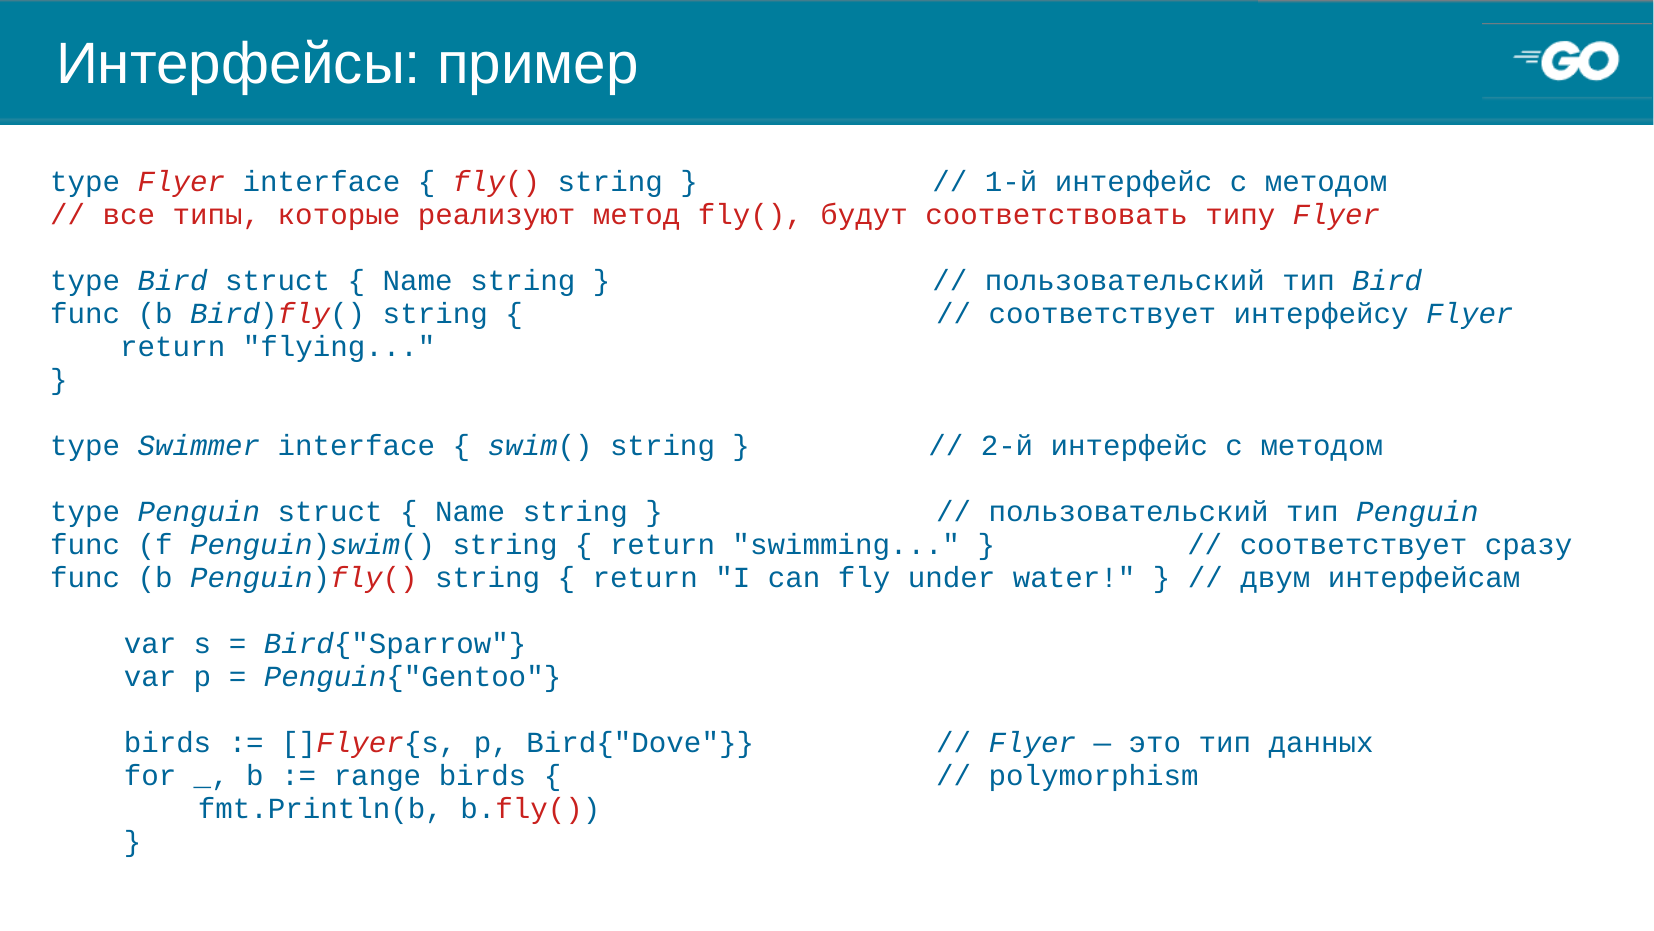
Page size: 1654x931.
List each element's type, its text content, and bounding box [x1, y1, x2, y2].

picture [1542, 41, 1619, 81]
text_box Интерфейсы: пример [41, 23, 1495, 104]
text_box type Flyer interface { fly() string } // 1-й интерфейс с методом // все типы, которые реализуют метод fly(), будут соответствовать типу Flyer type Bird struct { Name string } // пользовательский тип Bird func (b Bird)fly() string { // соответствует интерфейсу Flyer return "flying..." } type Swimmer interface { swim() string } // 2-й интерфейс с методом type Penguin struct { Name string } // пользовательский тип Penguin func (f Penguin)swim() string { return "swimming..." } // соответствует сразу func (b Penguin)fly() string { return "I can fly under water!" } // двум интерфейсам var s = Bird{"Sparrow"} var p = Penguin{"Gentoo"} birds := []Flyer{s, p, Bird{"Dove"}} // Flyer — это тип данных for _, b := range birds { // polymorphism fmt.Println(b, b.fly()) } [35, 124, 1619, 898]
